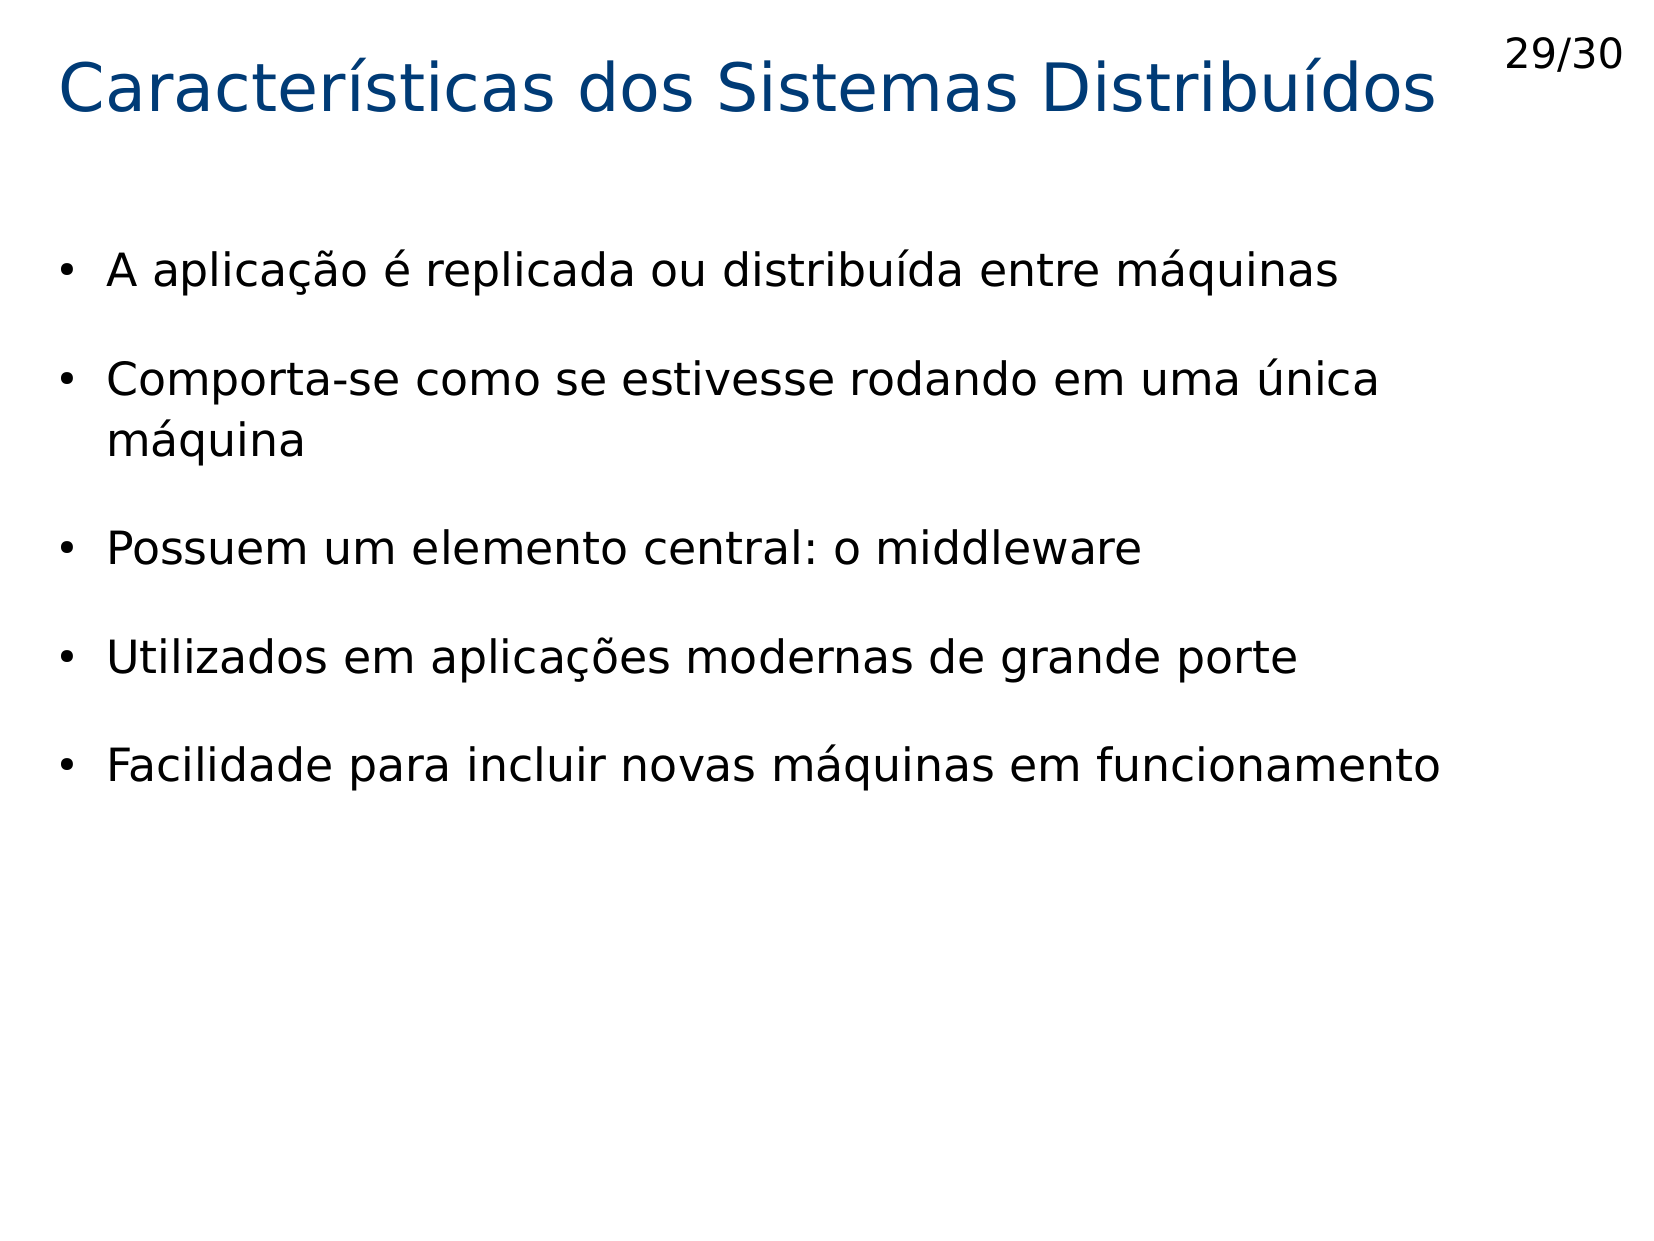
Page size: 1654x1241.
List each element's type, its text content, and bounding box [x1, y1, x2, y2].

list A aplicação é replicada ou distribuída entre máquinas Comporta-se como se estivesse rodando em uma única máquina Possuem um elemento central: o middleware Utilizados em aplicações modernas de grande porte Facilidade para incluir novas máquinas em funcionamento [59, 236, 1595, 1211]
title Características dos Sistemas Distribuídos [59, 29, 1506, 148]
